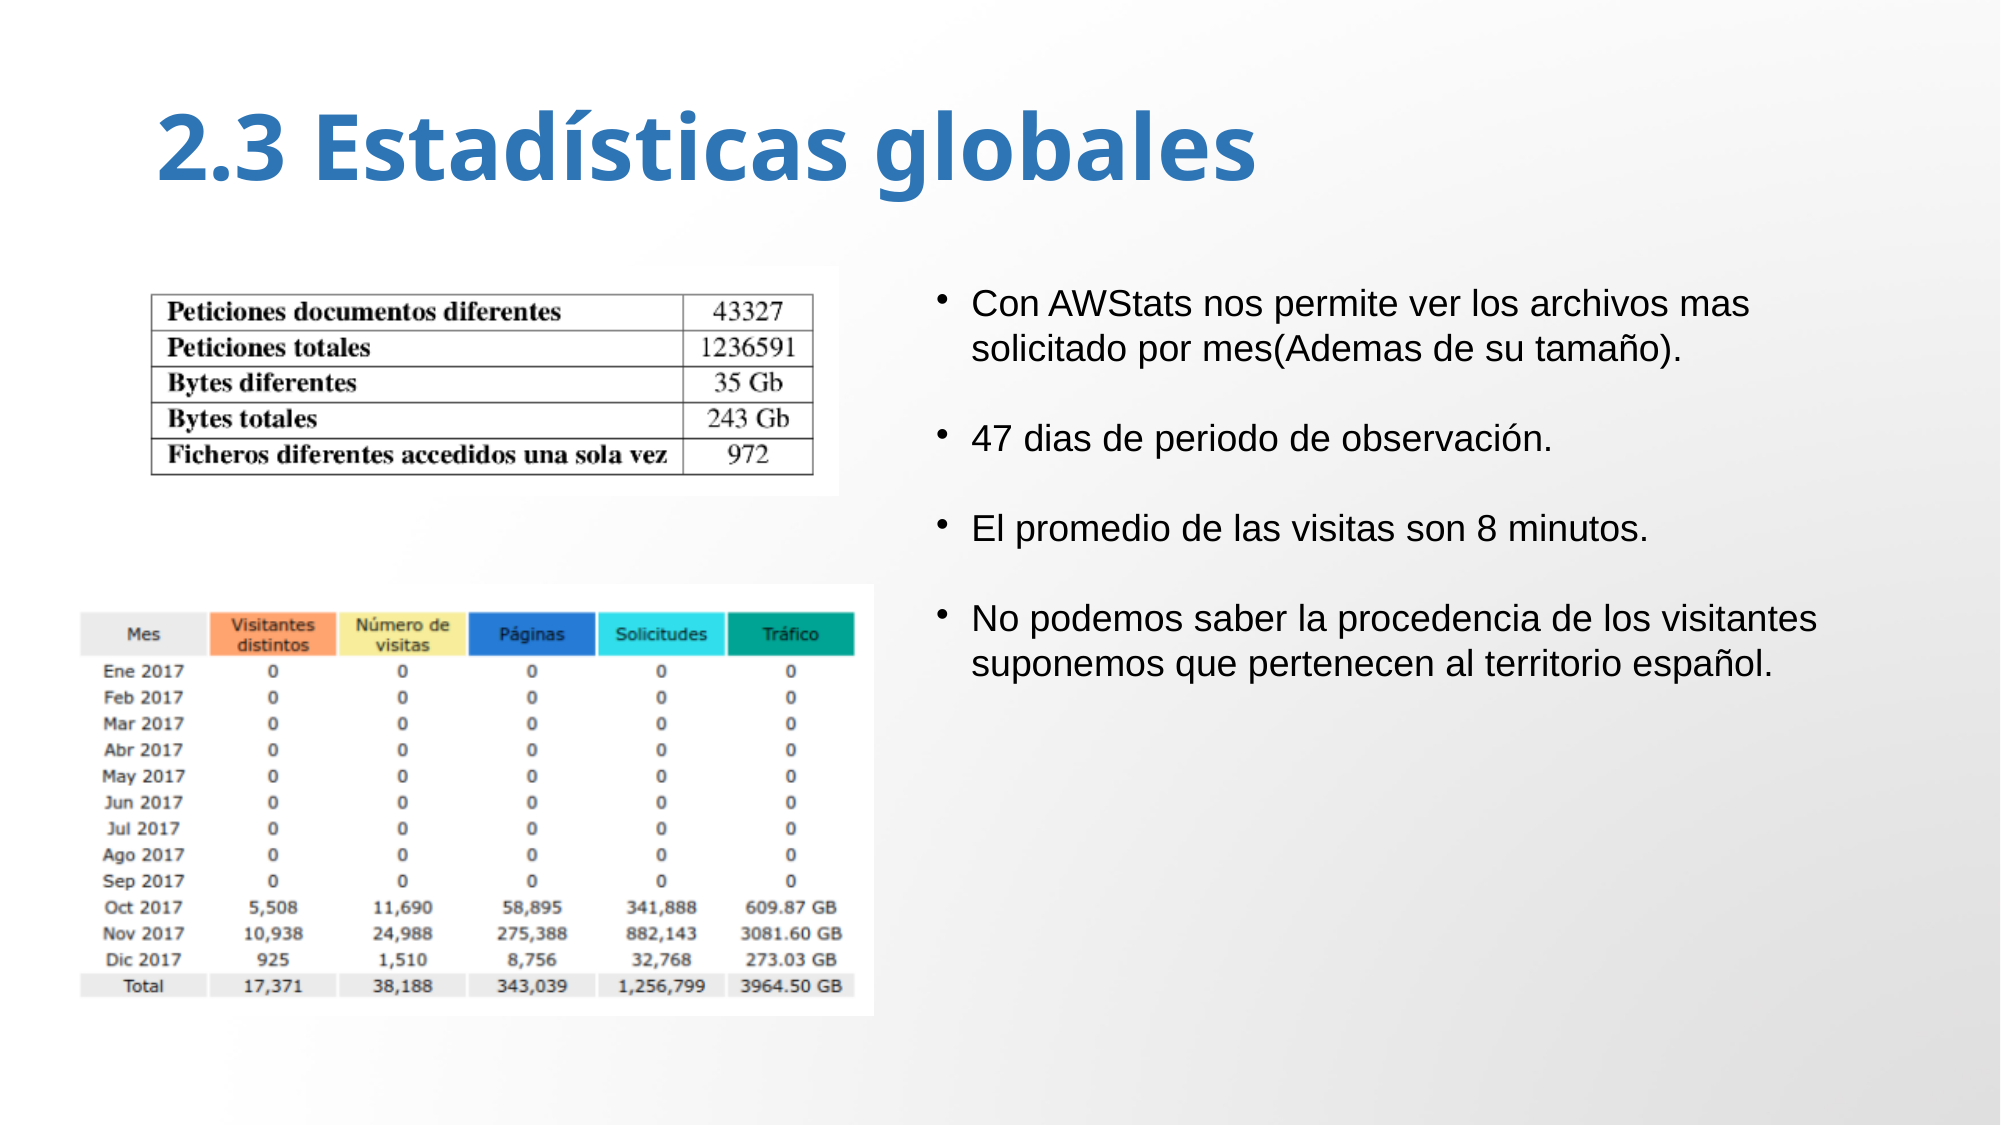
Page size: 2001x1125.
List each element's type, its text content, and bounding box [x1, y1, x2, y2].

text_box Con AWStats nos permite ver los archivos mas solicitado por mes(Ademas de su tamaño). 47 dias de periodo de observación. El promedio de las visitas son 8 minutos. No podemos saber la procedencia de los visitantes suponemos que pertenecen al territorio español. [921, 271, 1902, 665]
text_box 2.3 Estadísticas globales [141, 42, 1867, 260]
picture [0, 0, 2001, 1125]
